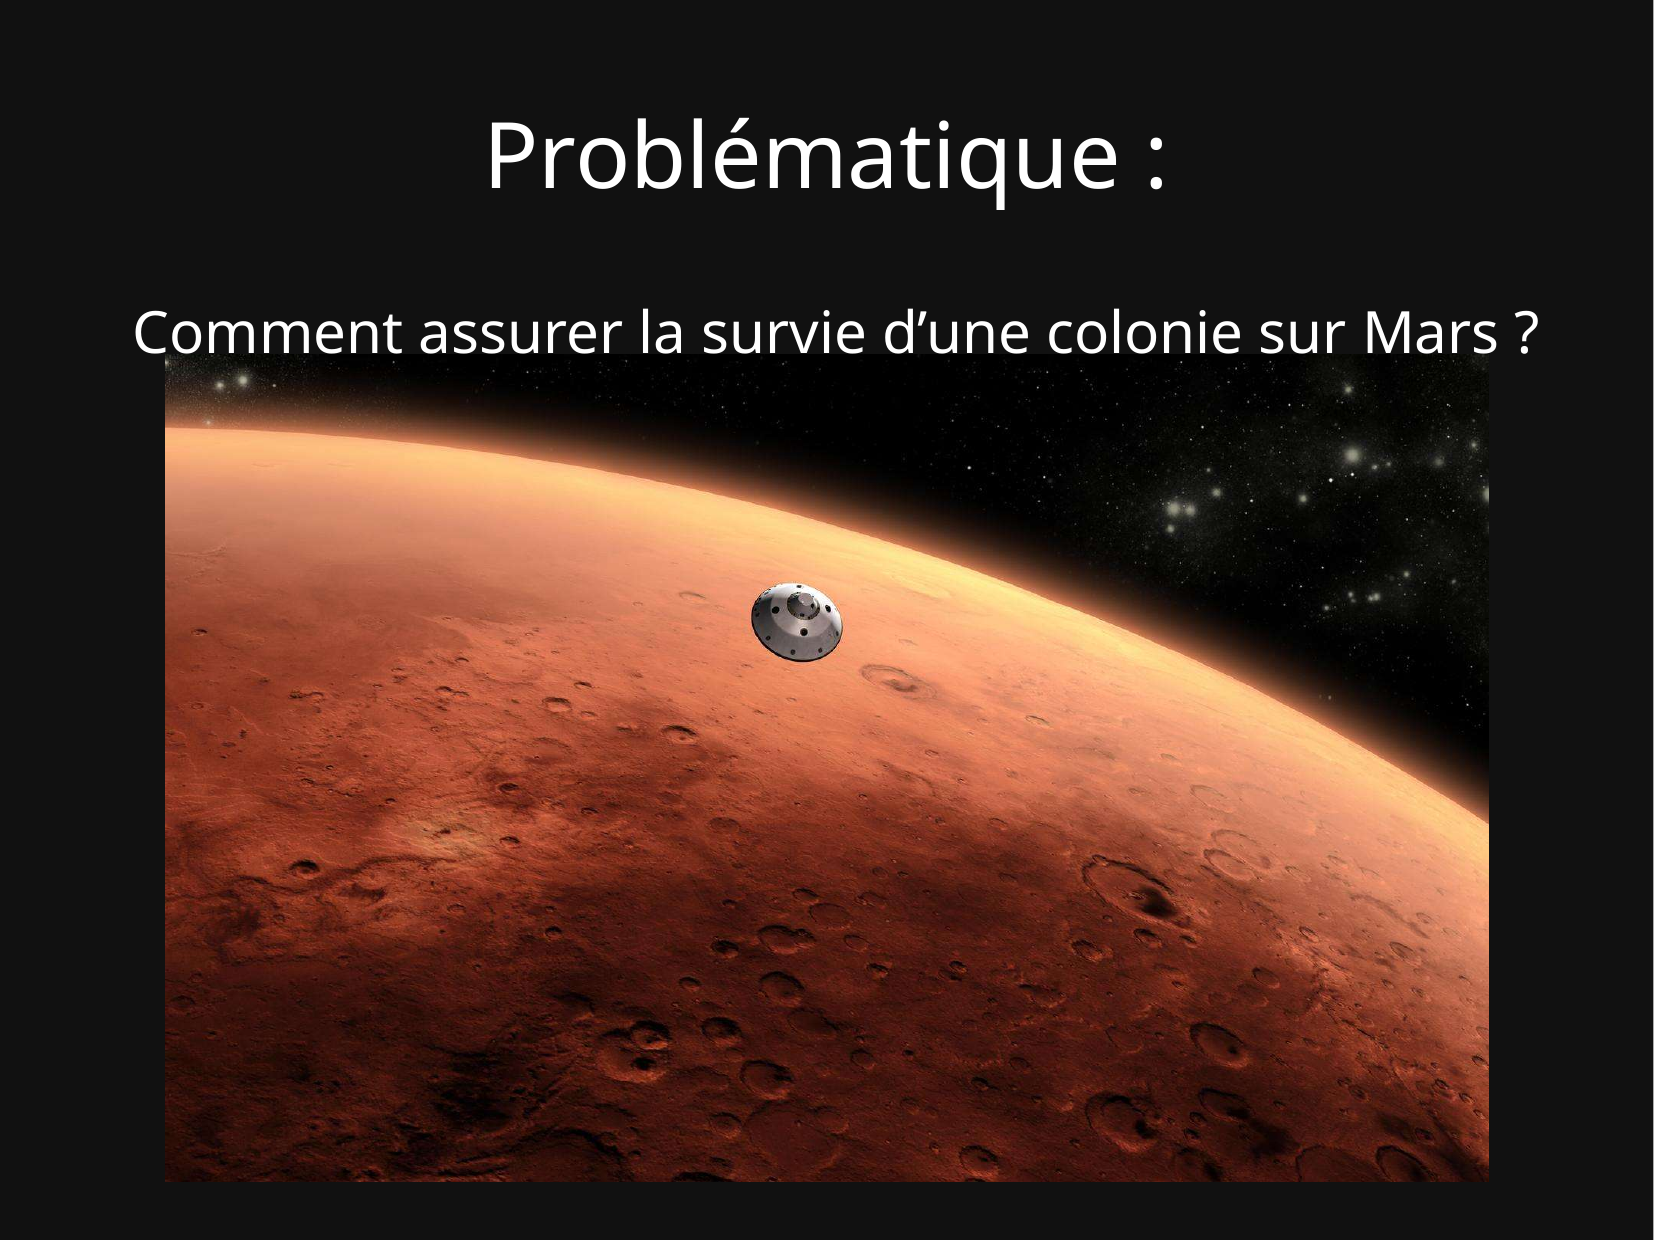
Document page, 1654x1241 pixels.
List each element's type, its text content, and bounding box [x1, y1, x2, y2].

text_box Comment assurer la survie d’une colonie sur Mars ? [118, 283, 1630, 369]
title Problématique : [82, 49, 1571, 257]
picture [165, 369, 1489, 1182]
